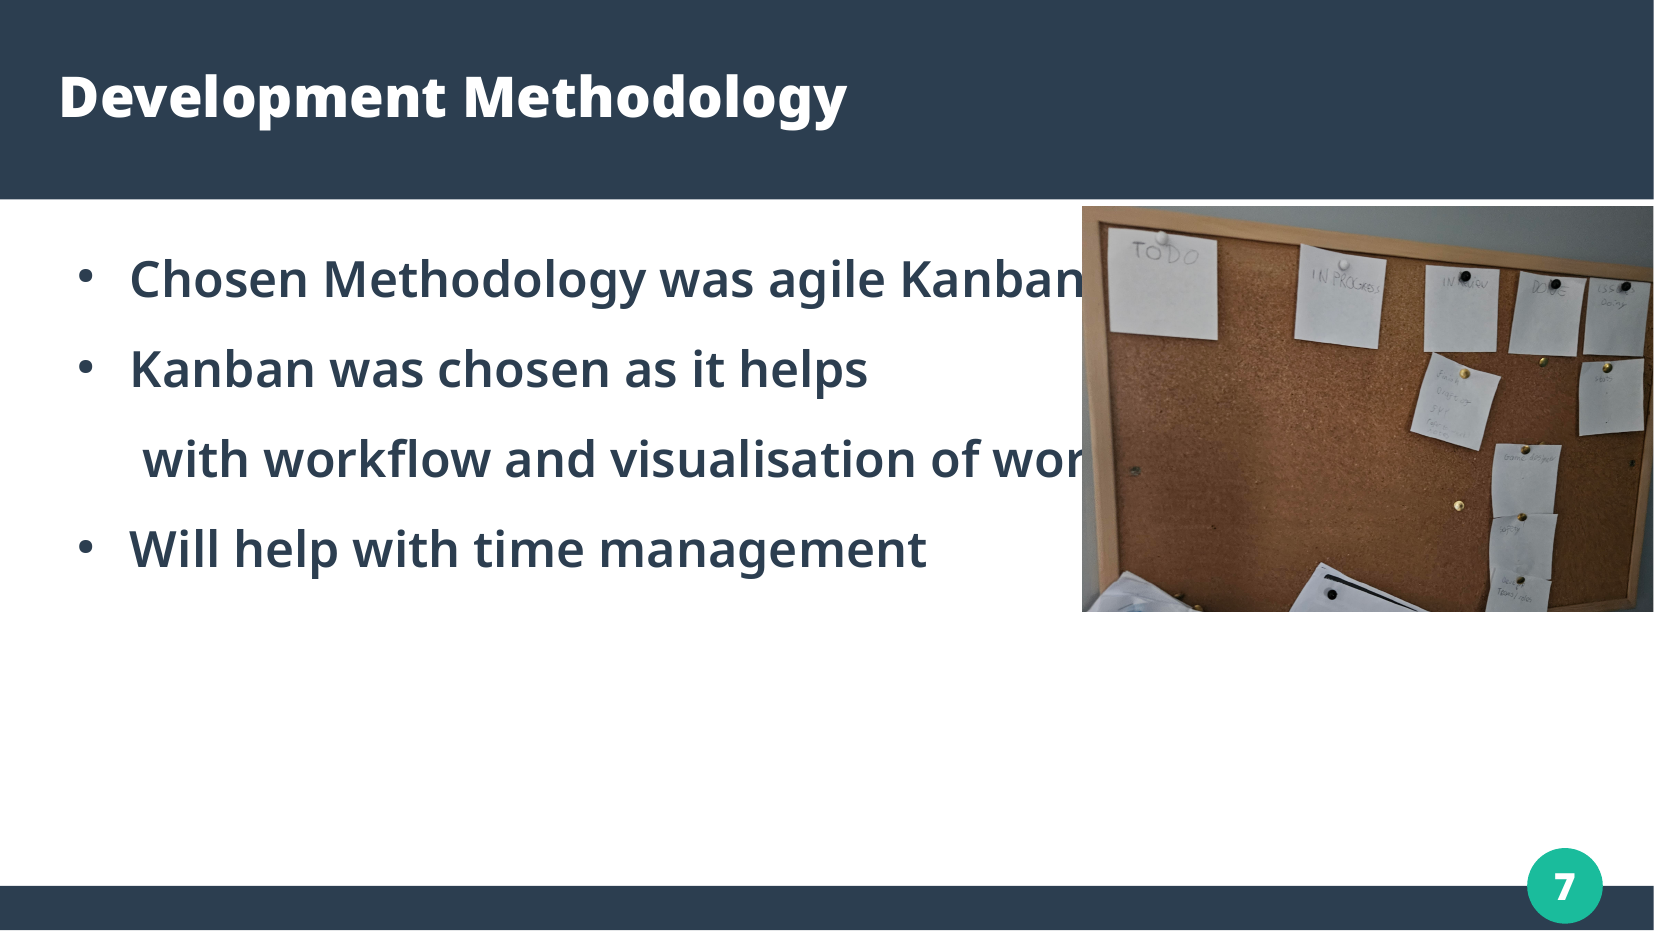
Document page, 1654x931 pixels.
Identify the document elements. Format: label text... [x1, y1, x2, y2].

list Chosen Methodology was agile Kanban Kanban was chosen as it helps with workflow and visualisation of work. Will help with time management [59, 243, 1595, 864]
title Development Methodology [59, 37, 1595, 156]
picture [1082, 206, 1654, 612]
